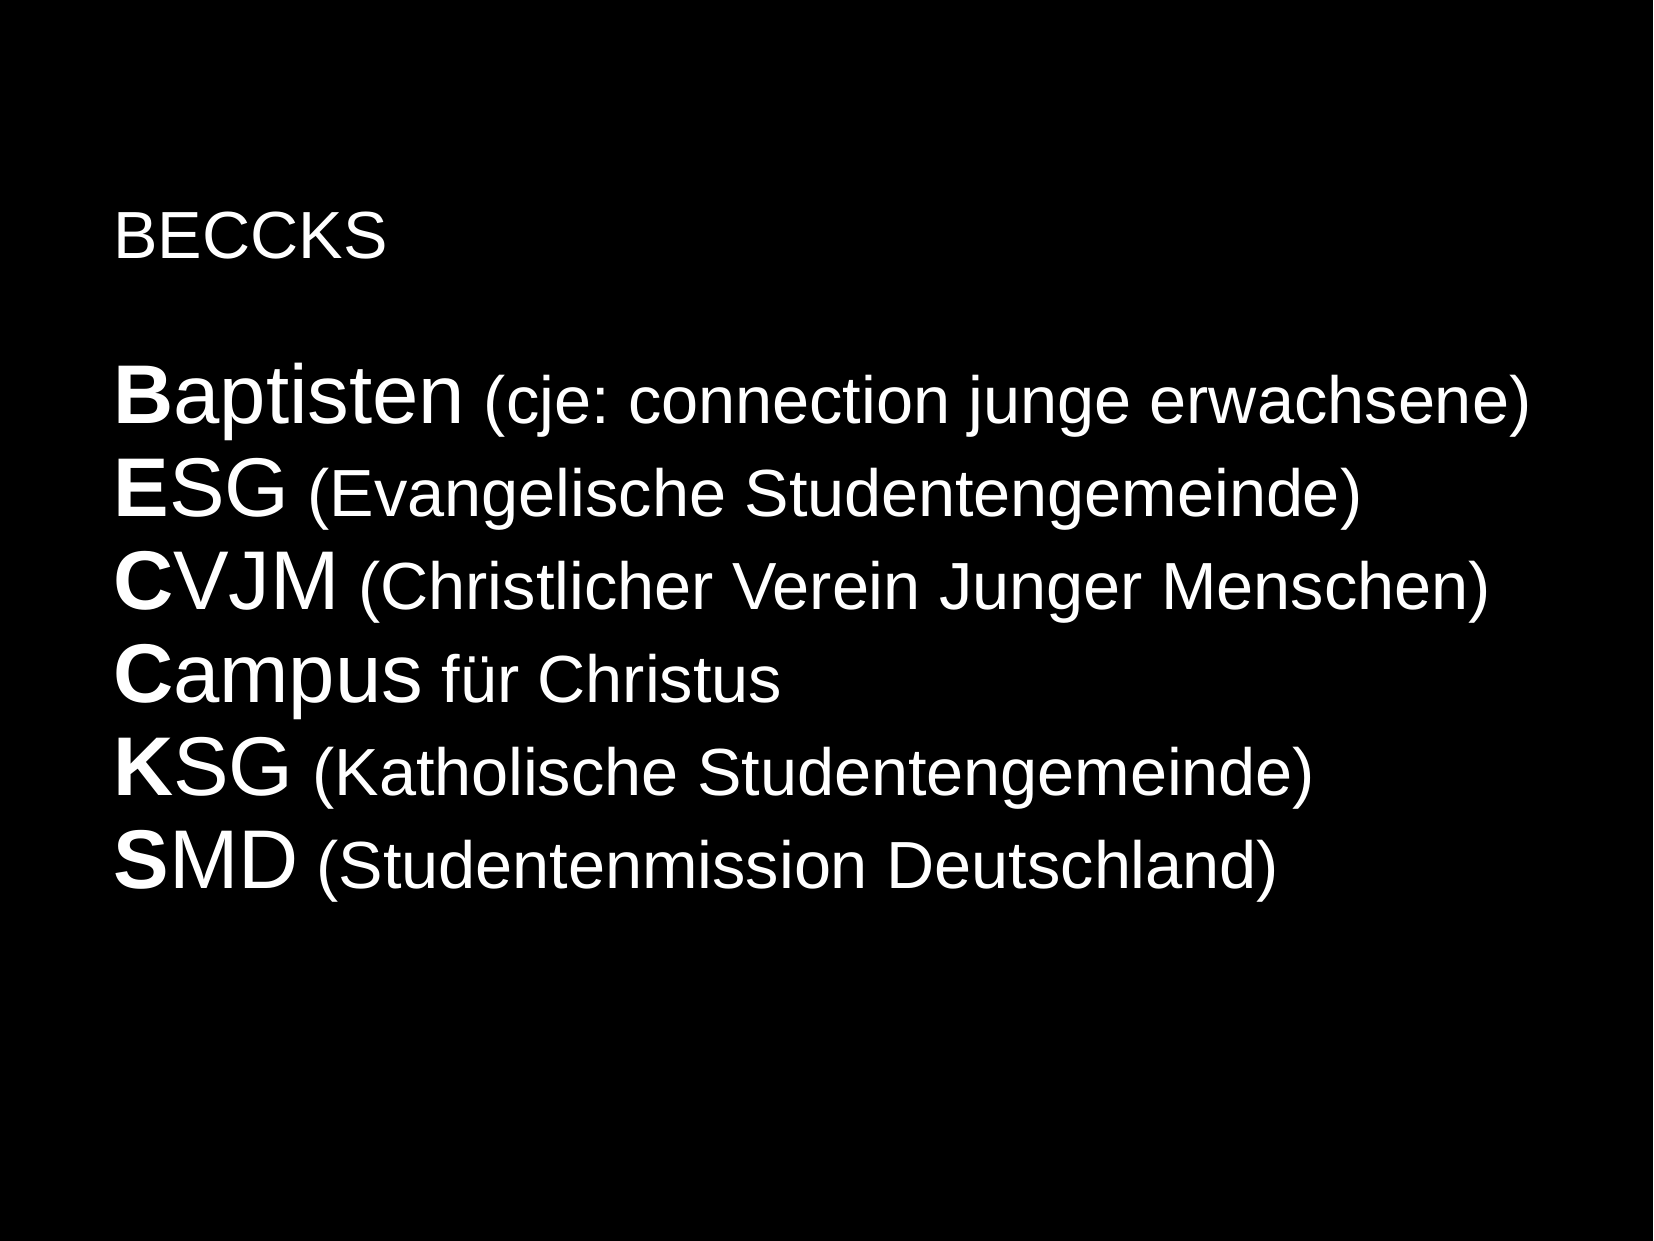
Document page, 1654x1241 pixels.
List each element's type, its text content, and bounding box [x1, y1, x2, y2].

subtitle BECCKS Baptisten (cje: connection junge erwachsene) ESG (Evangelische Studentengemeinde) CVJM (Christlicher Verein Junger Menschen) Campus für Christus KSG (Katholische Studentengemeinde) SMD (Studentenmission Deutschland) [113, 192, 1602, 912]
